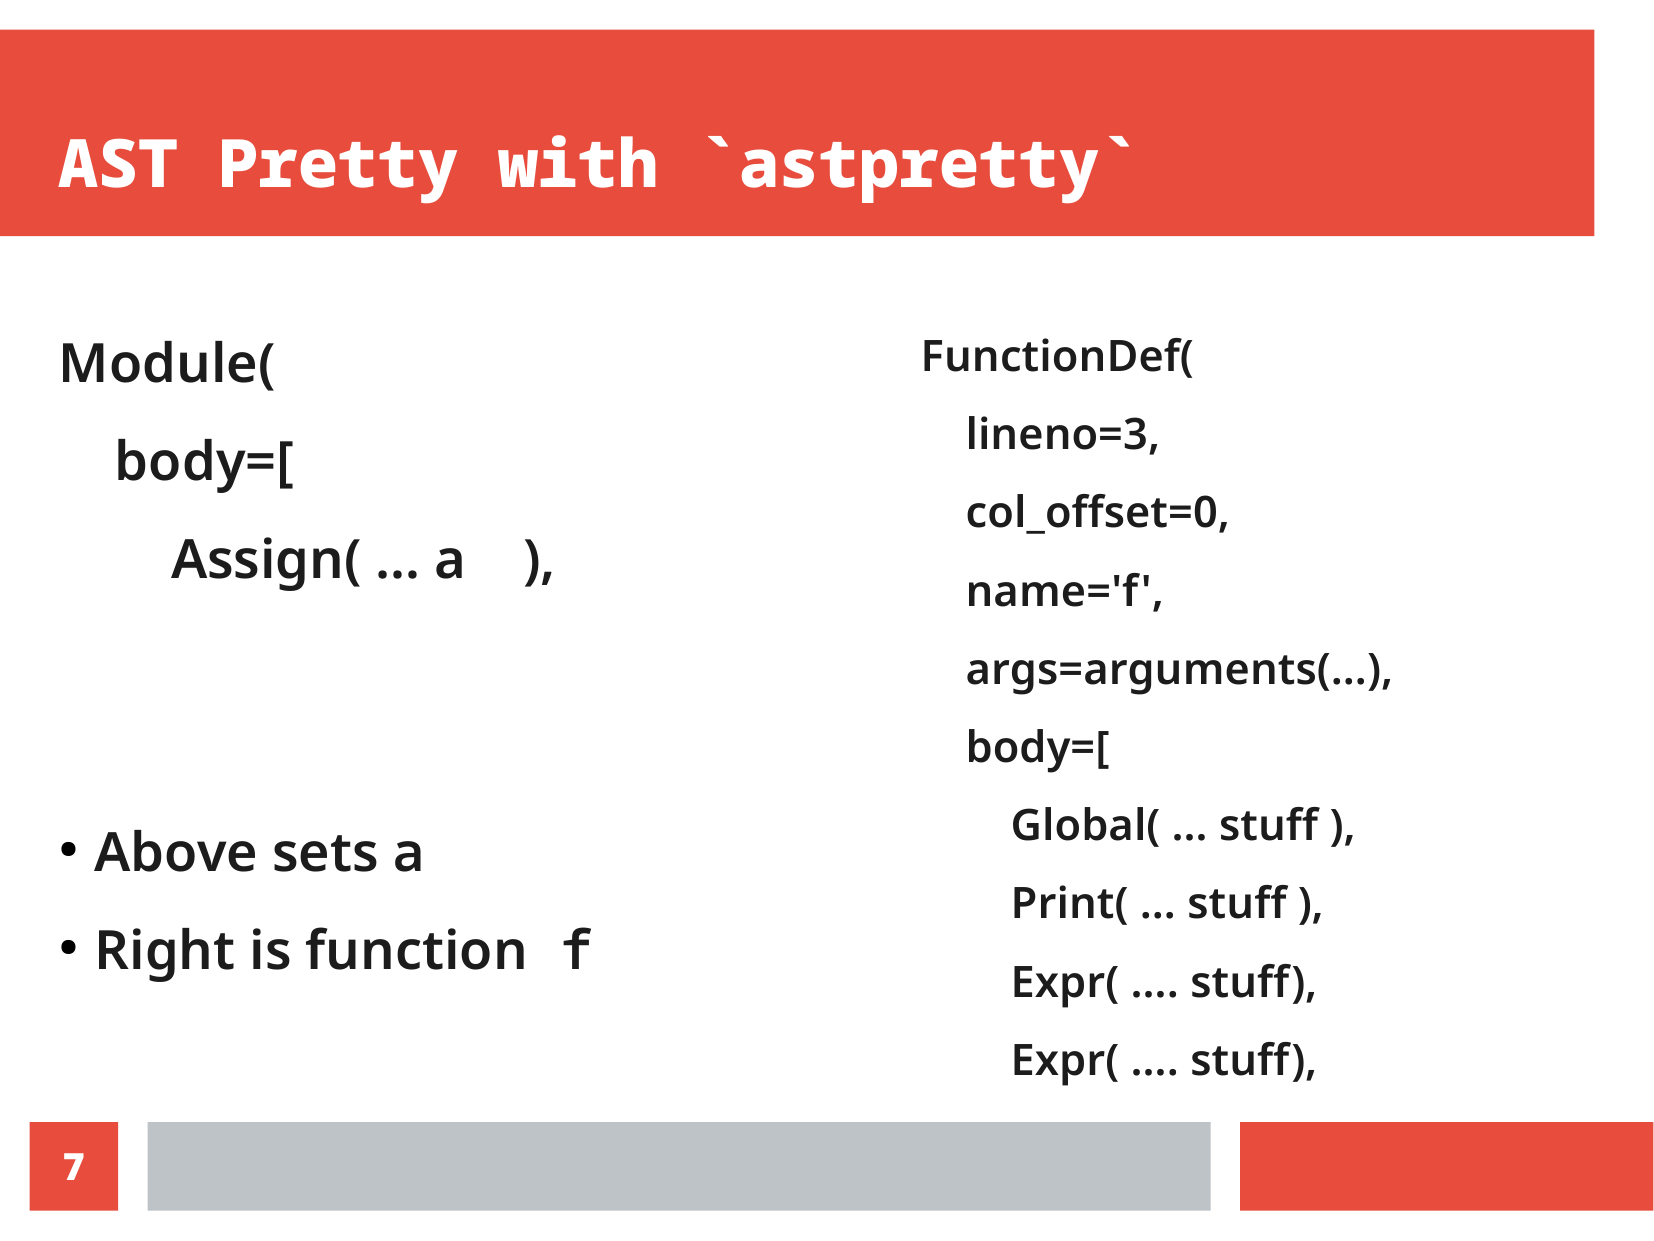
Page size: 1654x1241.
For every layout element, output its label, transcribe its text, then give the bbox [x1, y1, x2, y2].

title AST Pretty with `astpretty` [59, 59, 1595, 207]
list Module( body=[ Assign( … a ), Above sets a Right is function f [59, 324, 794, 1093]
list FunctionDef( lineno=3, col_offset=0, name='f', args=arguments(…), body=[ Global( … stuff ), Print( … stuff ), Expr( …. stuff), Expr( …. stuff), [830, 324, 1566, 1093]
